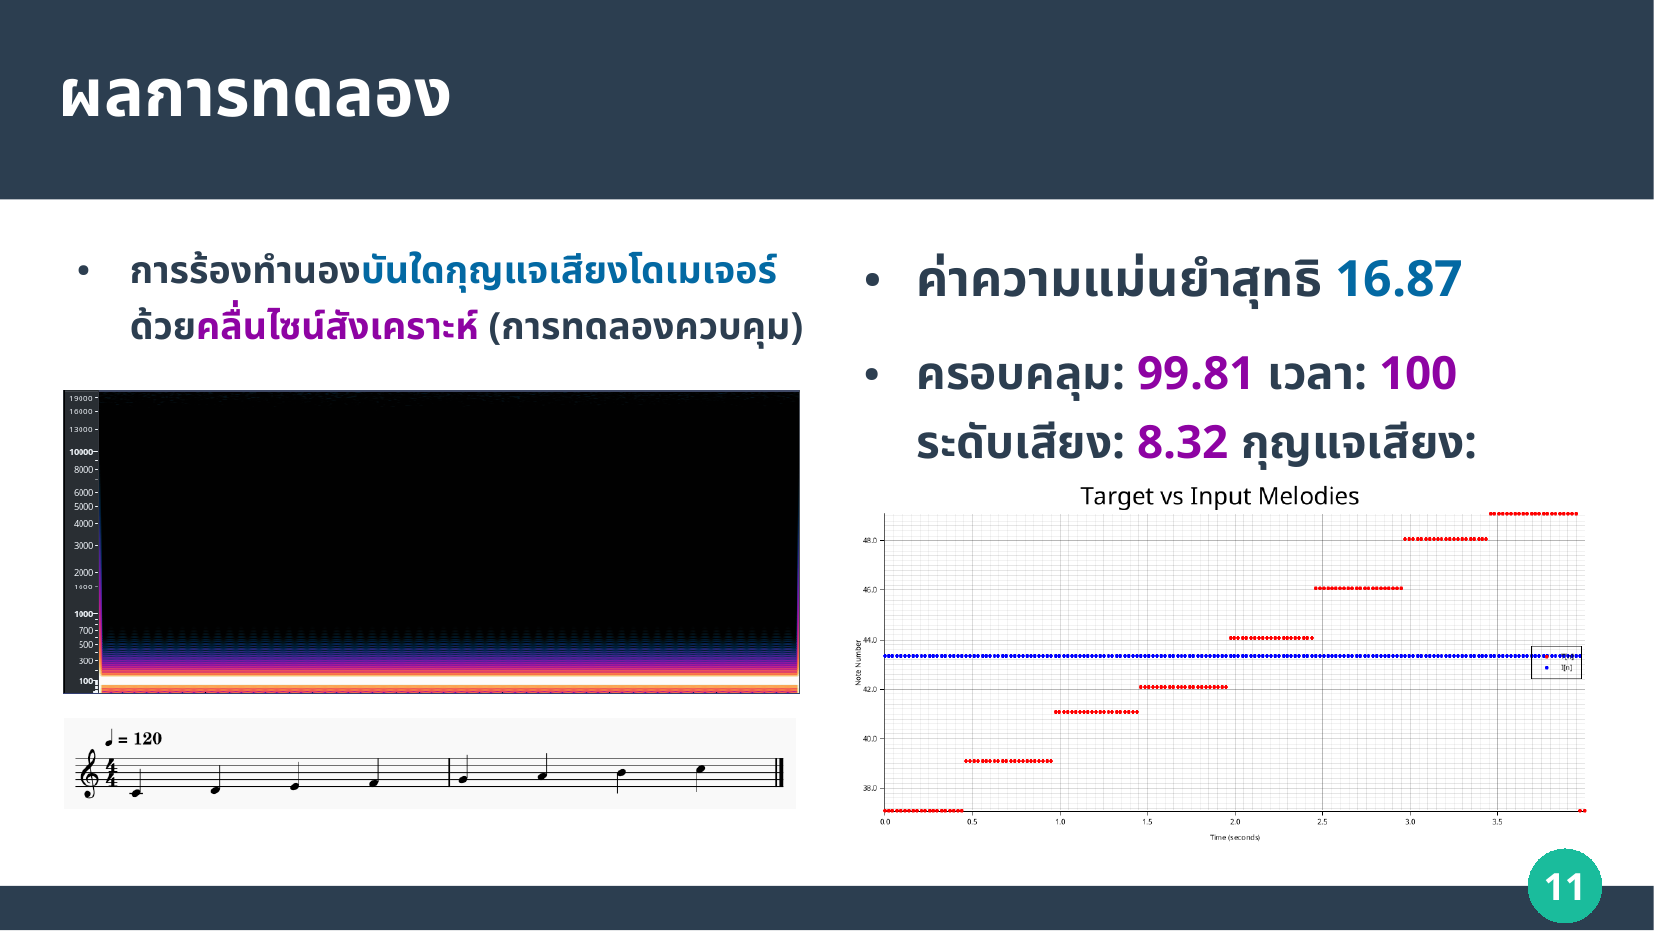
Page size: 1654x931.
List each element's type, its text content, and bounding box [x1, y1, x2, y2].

picture [64, 718, 796, 809]
title ผลการทดลอง [59, 37, 1595, 155]
list ค่าความแม่นยำสุทธิ 16.87 ครอบคลุม: 99.81 เวลา: 100 ระดับเสียง: 8.32 กุญแจเสียง: 42.67 [845, 243, 1596, 864]
list การร้องทำนองบันใดกุญแจเสียงโดเมเจอร์ด้วยคลื่นไซน์สังเคราะห์ (การทดลองควบคุม) [59, 243, 809, 864]
picture [63, 390, 800, 694]
picture [847, 474, 1592, 848]
